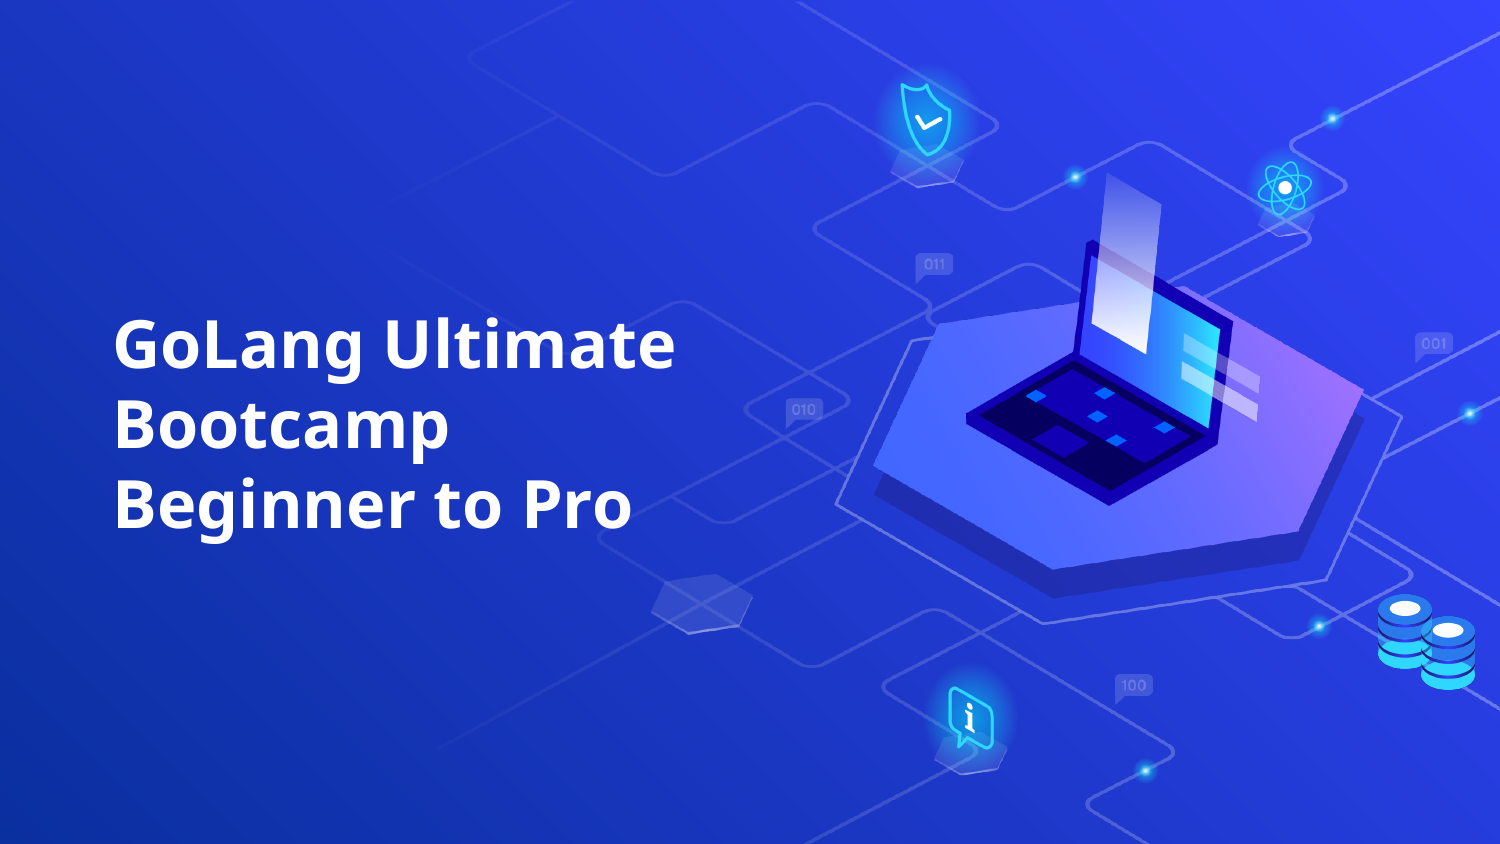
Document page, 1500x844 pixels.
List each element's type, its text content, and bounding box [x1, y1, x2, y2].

picture [0, 0, 1500, 844]
title GoLang Ultimate Bootcamp Beginner to Pro [112, 326, 858, 517]
